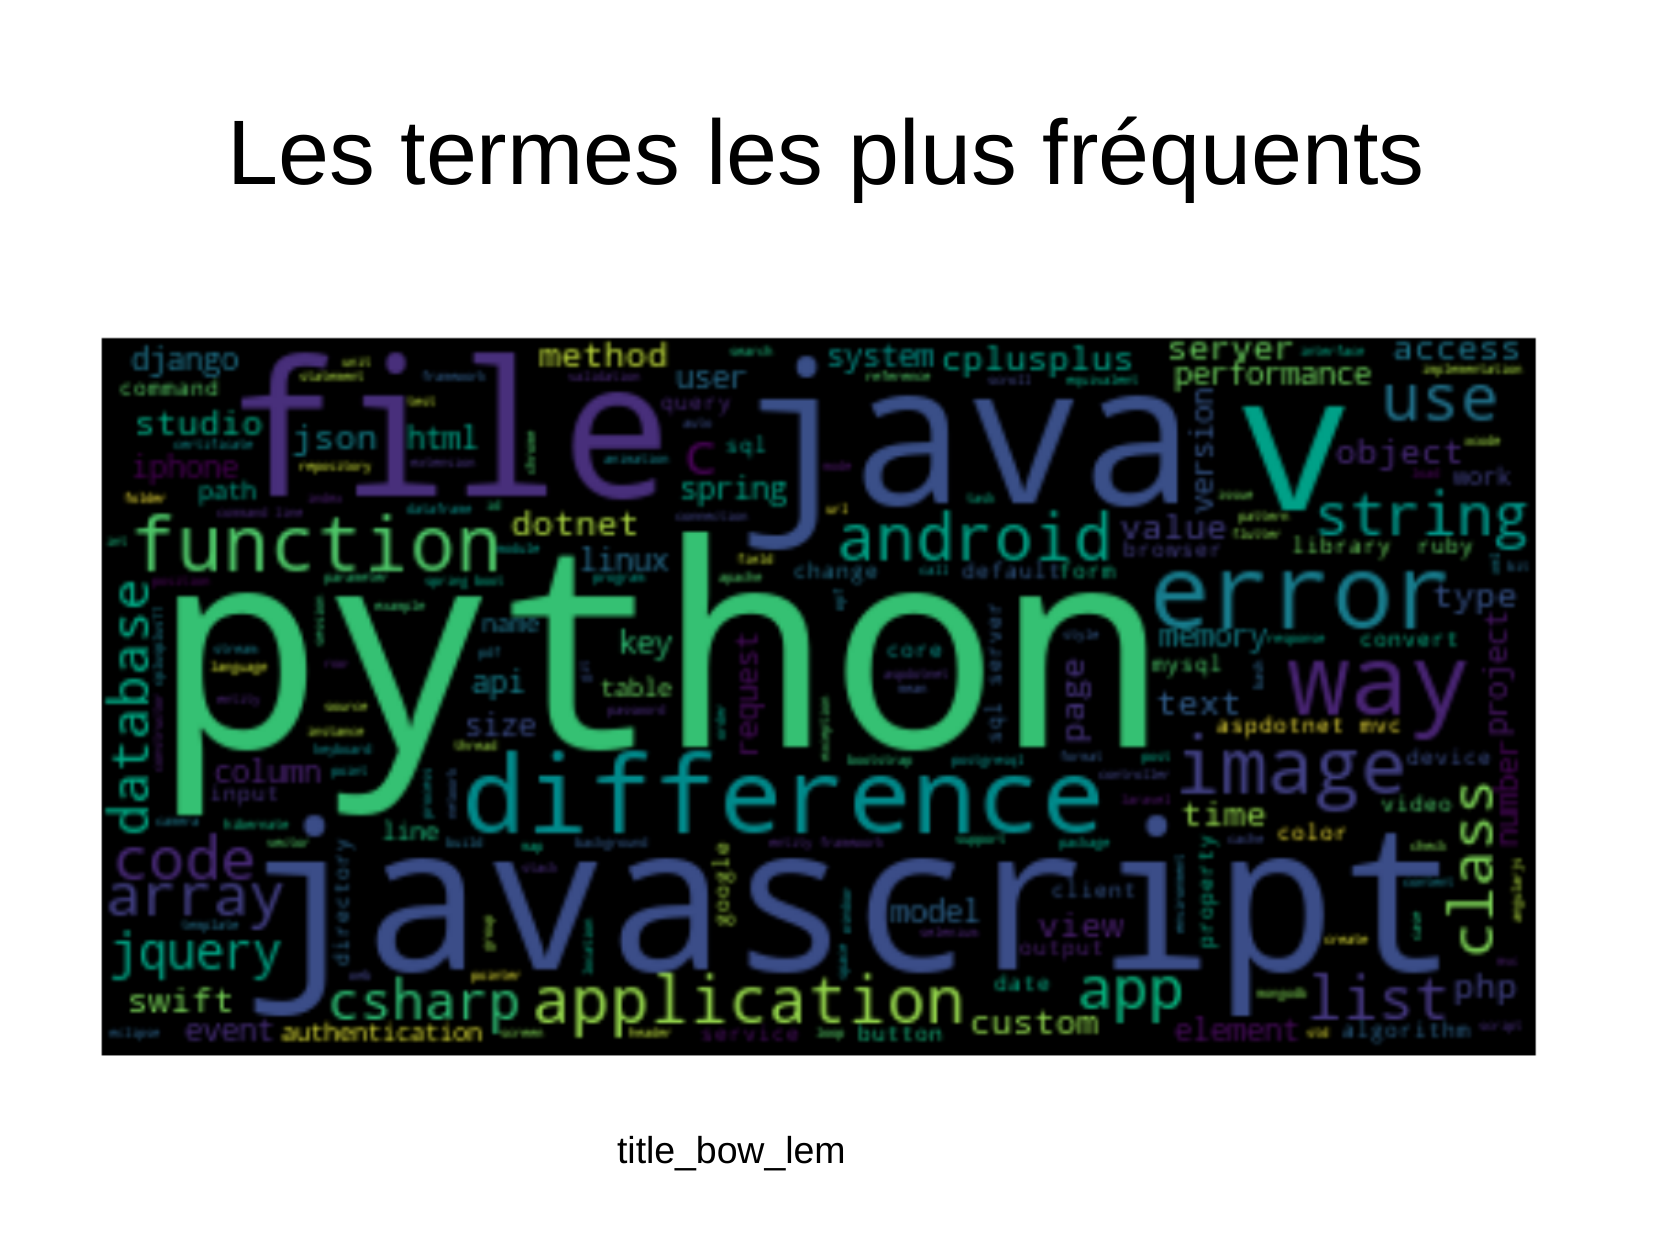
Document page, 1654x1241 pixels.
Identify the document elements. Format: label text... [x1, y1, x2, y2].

text_box title_bow_lem [602, 1122, 1004, 1179]
picture [82, 322, 1571, 1076]
title Les termes les plus fréquents [82, 49, 1571, 257]
